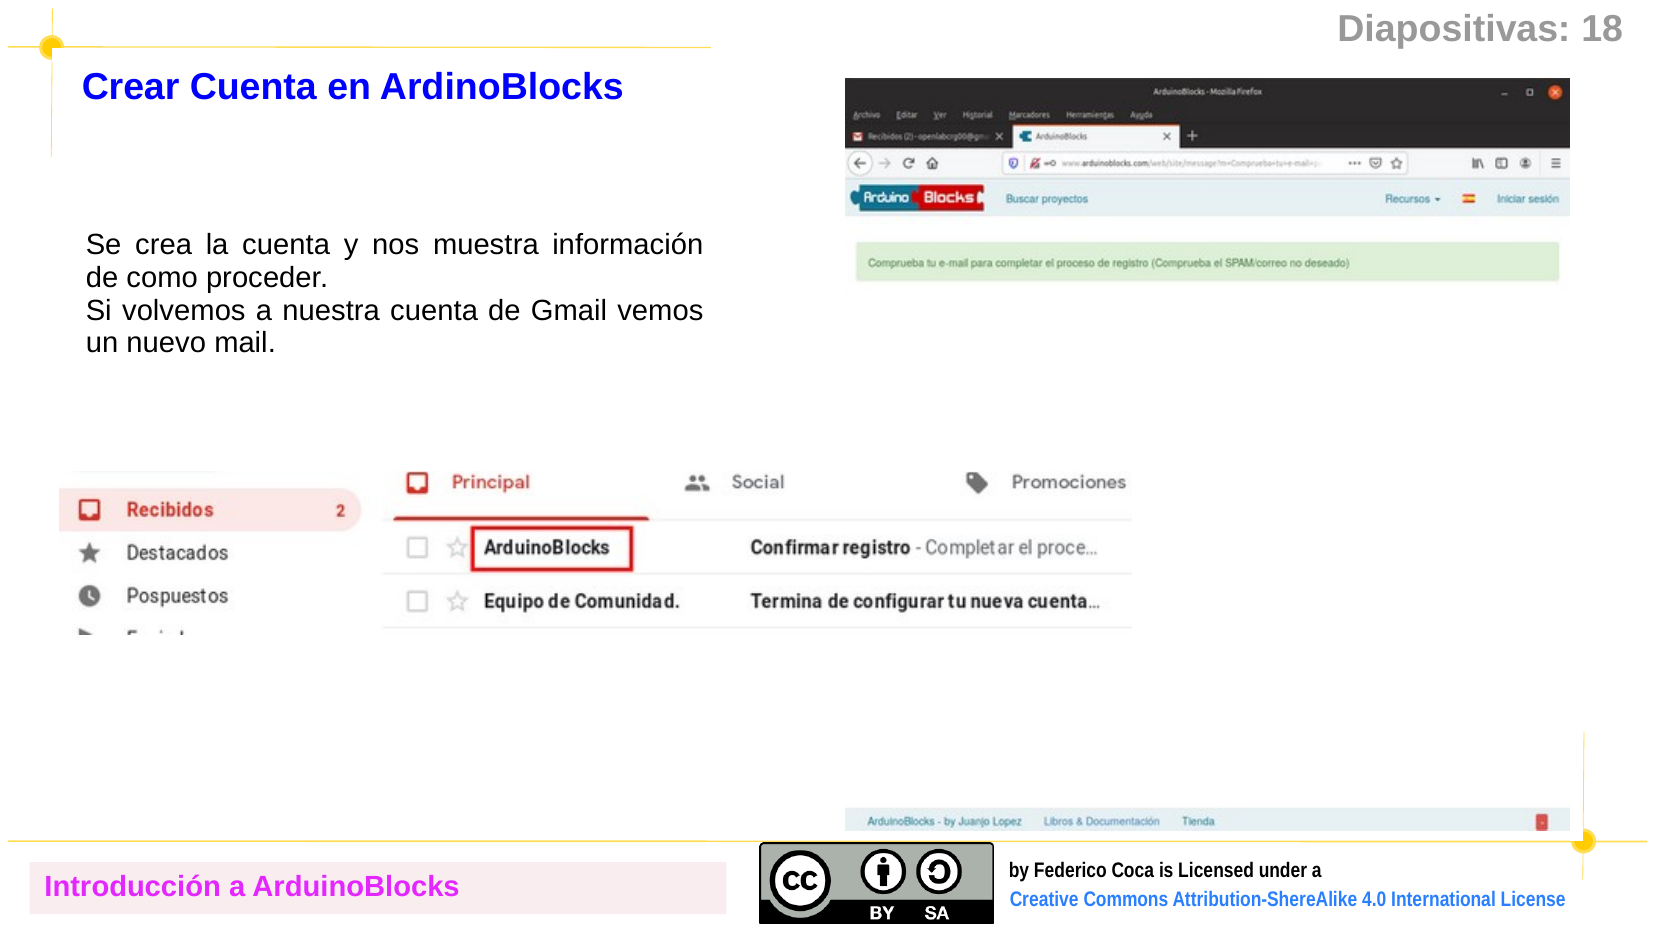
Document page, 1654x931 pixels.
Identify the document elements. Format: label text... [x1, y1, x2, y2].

text_box Crear Cuenta en ArdinoBlocks [67, 58, 1207, 116]
text_box Diapositivas: 18 [1322, 0, 1644, 57]
text_box Introducción a ArduinoBlocks [29, 862, 727, 915]
picture [59, 78, 1570, 831]
text_box Se crea la cuenta y nos muestra información de como proceder. Si volvemos a nuestra cuenta de Gmail vemos un nuevo mail. [71, 220, 720, 367]
